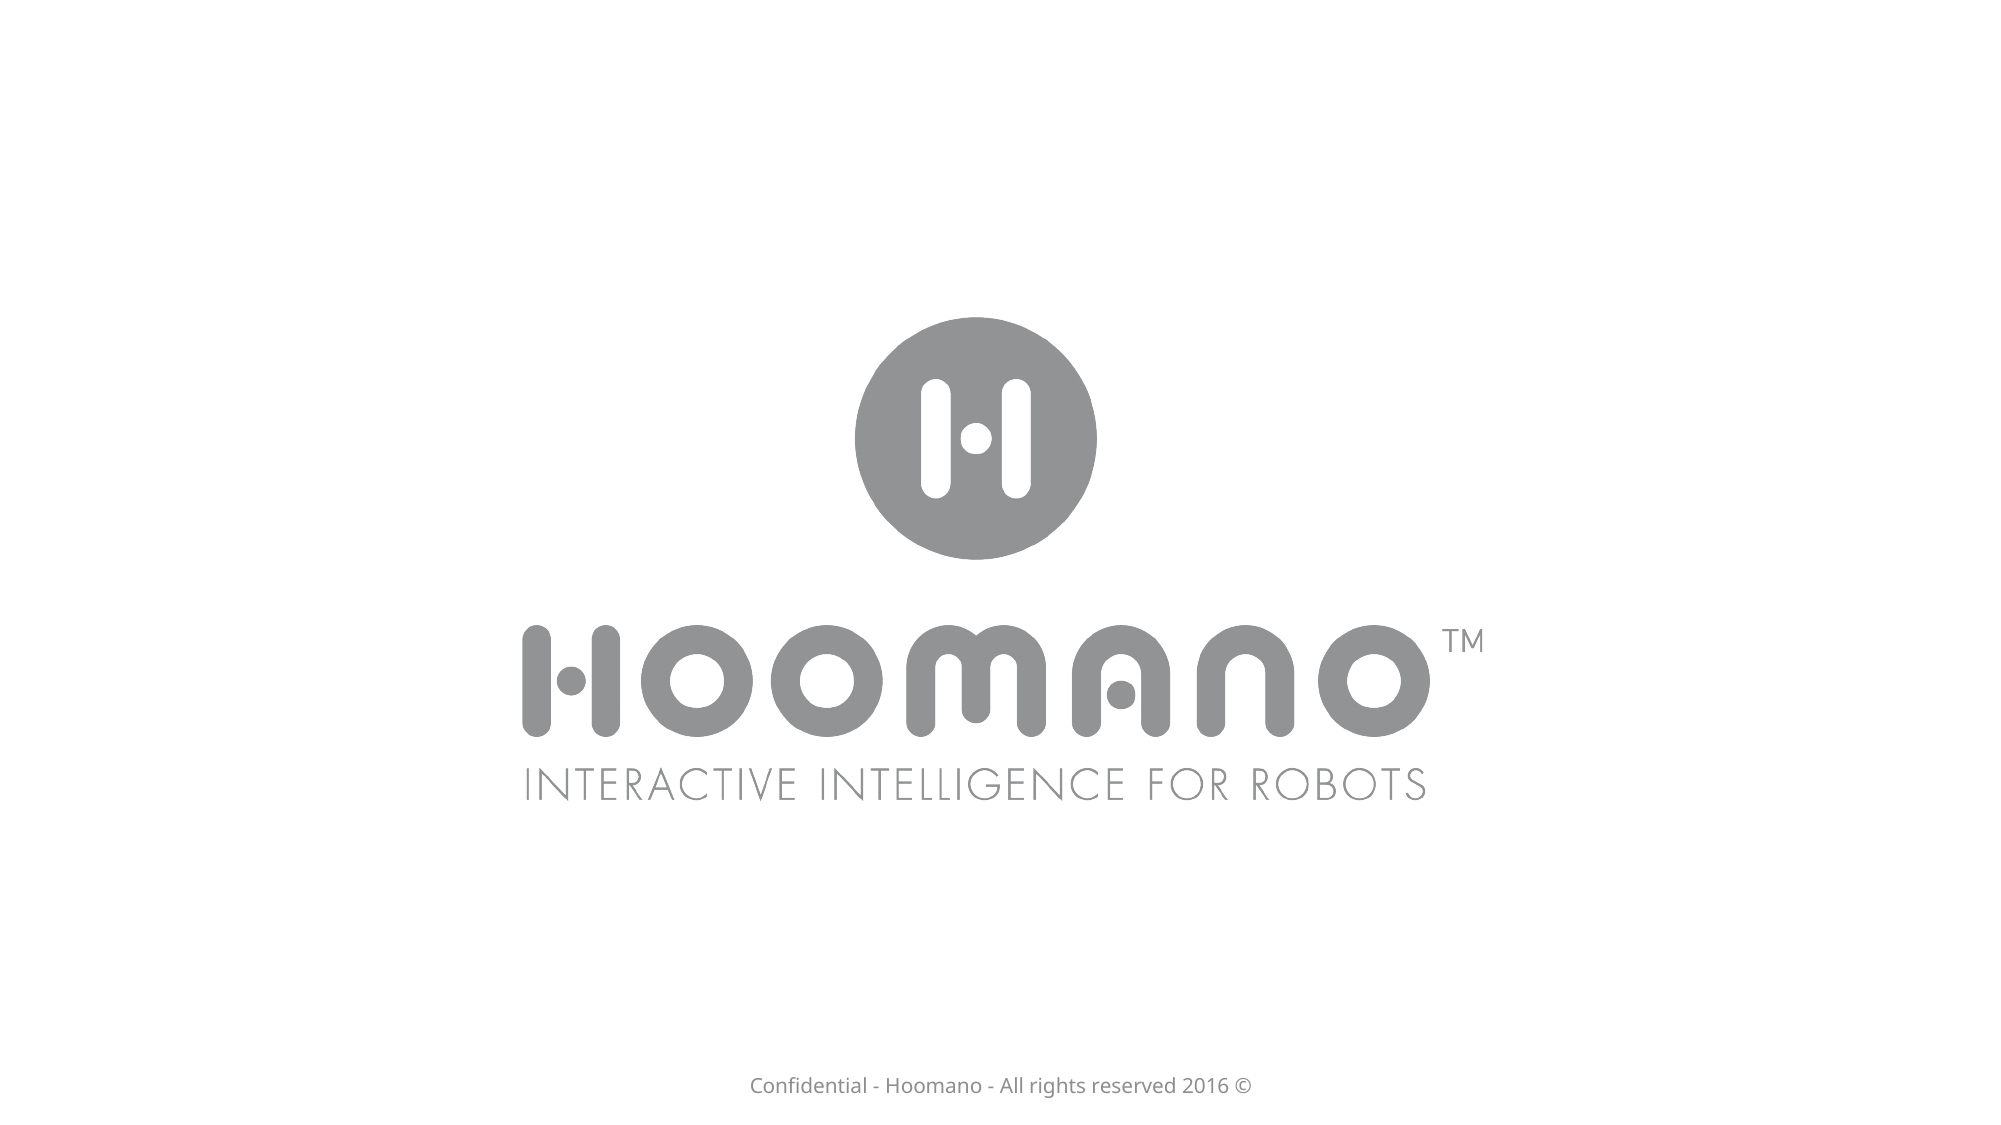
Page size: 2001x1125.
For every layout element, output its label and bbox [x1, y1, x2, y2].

picture [1366, 284, 1506, 846]
